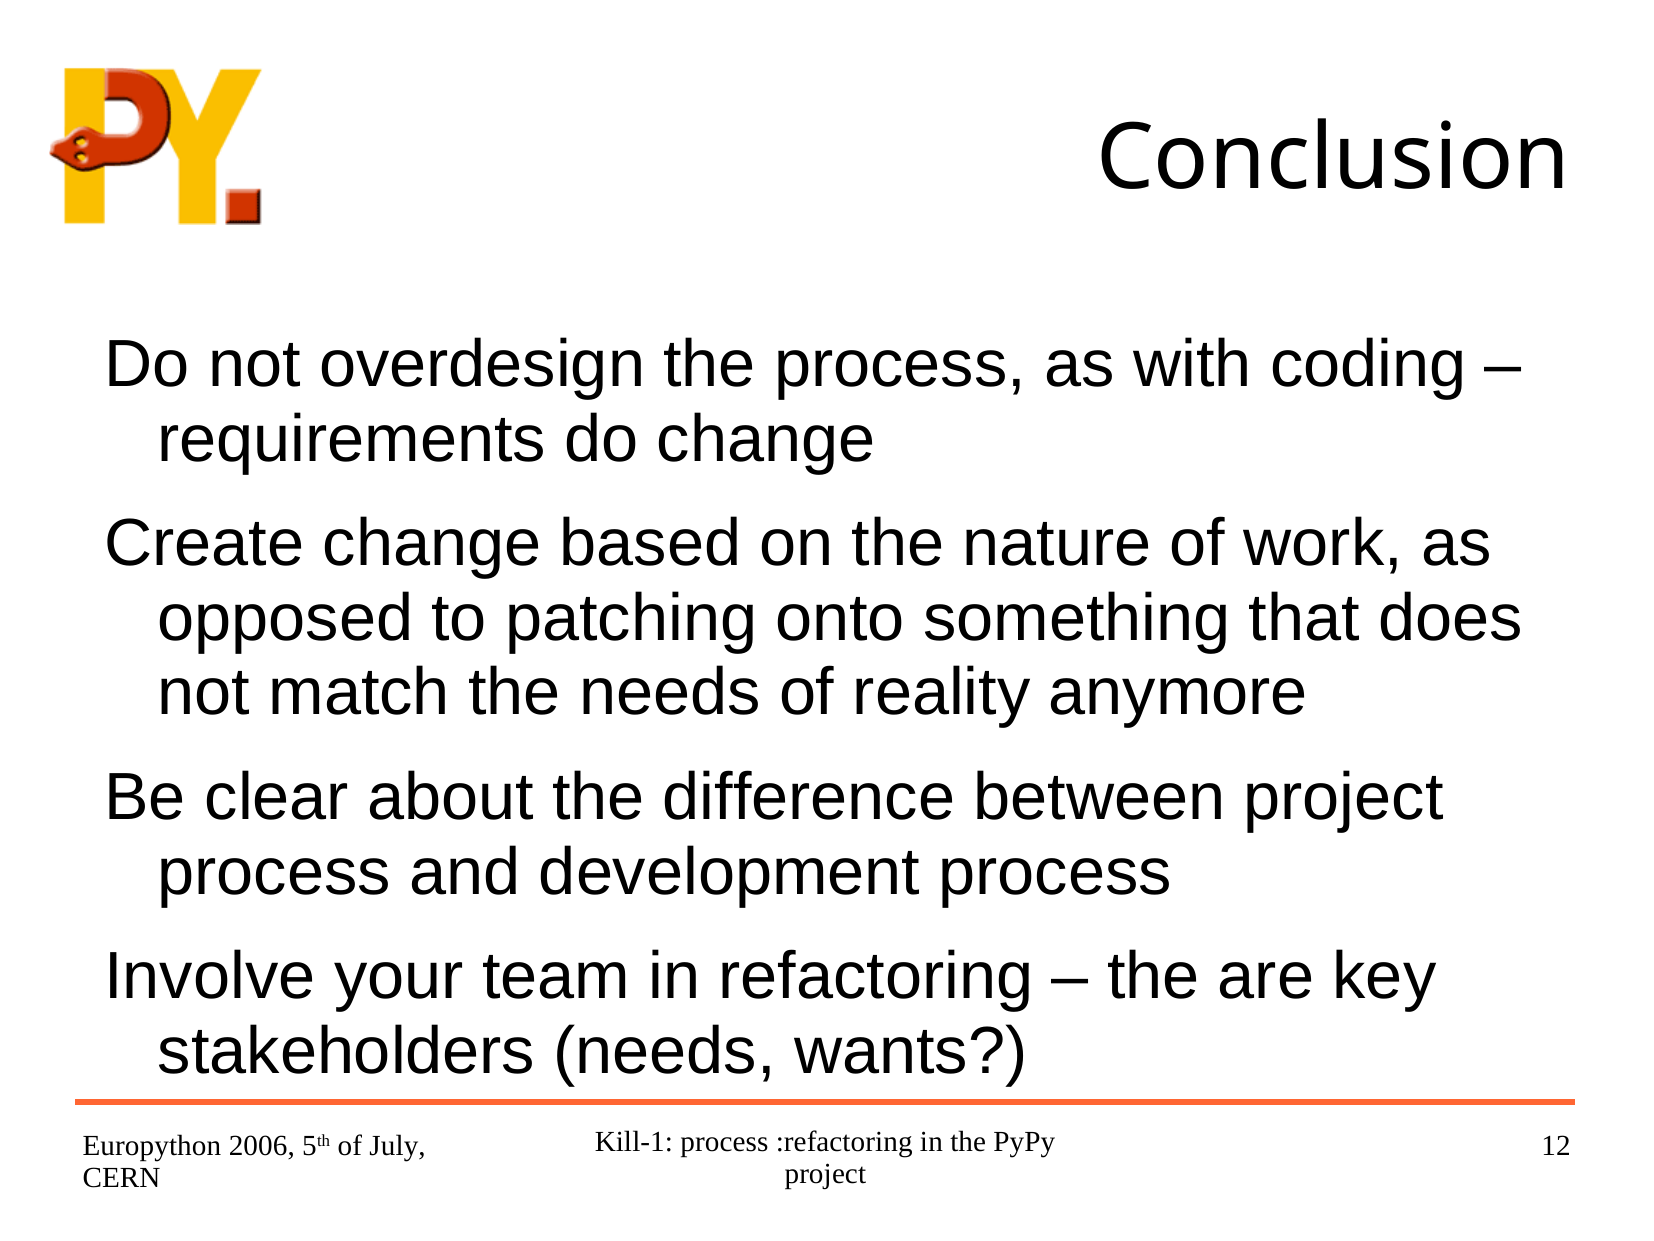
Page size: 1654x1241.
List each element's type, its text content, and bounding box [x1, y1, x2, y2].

title Conclusion [337, 49, 1571, 257]
picture [49, 67, 263, 225]
list Do not overdesign the process, as with coding – requirements do change Create change based on the nature of work, as opposed to patching onto something that does not match the needs of reality anymore Be clear about the difference between project process and development process Involve your team in refactoring – the are key stakeholders (needs, wants?) [86, 325, 1576, 1088]
